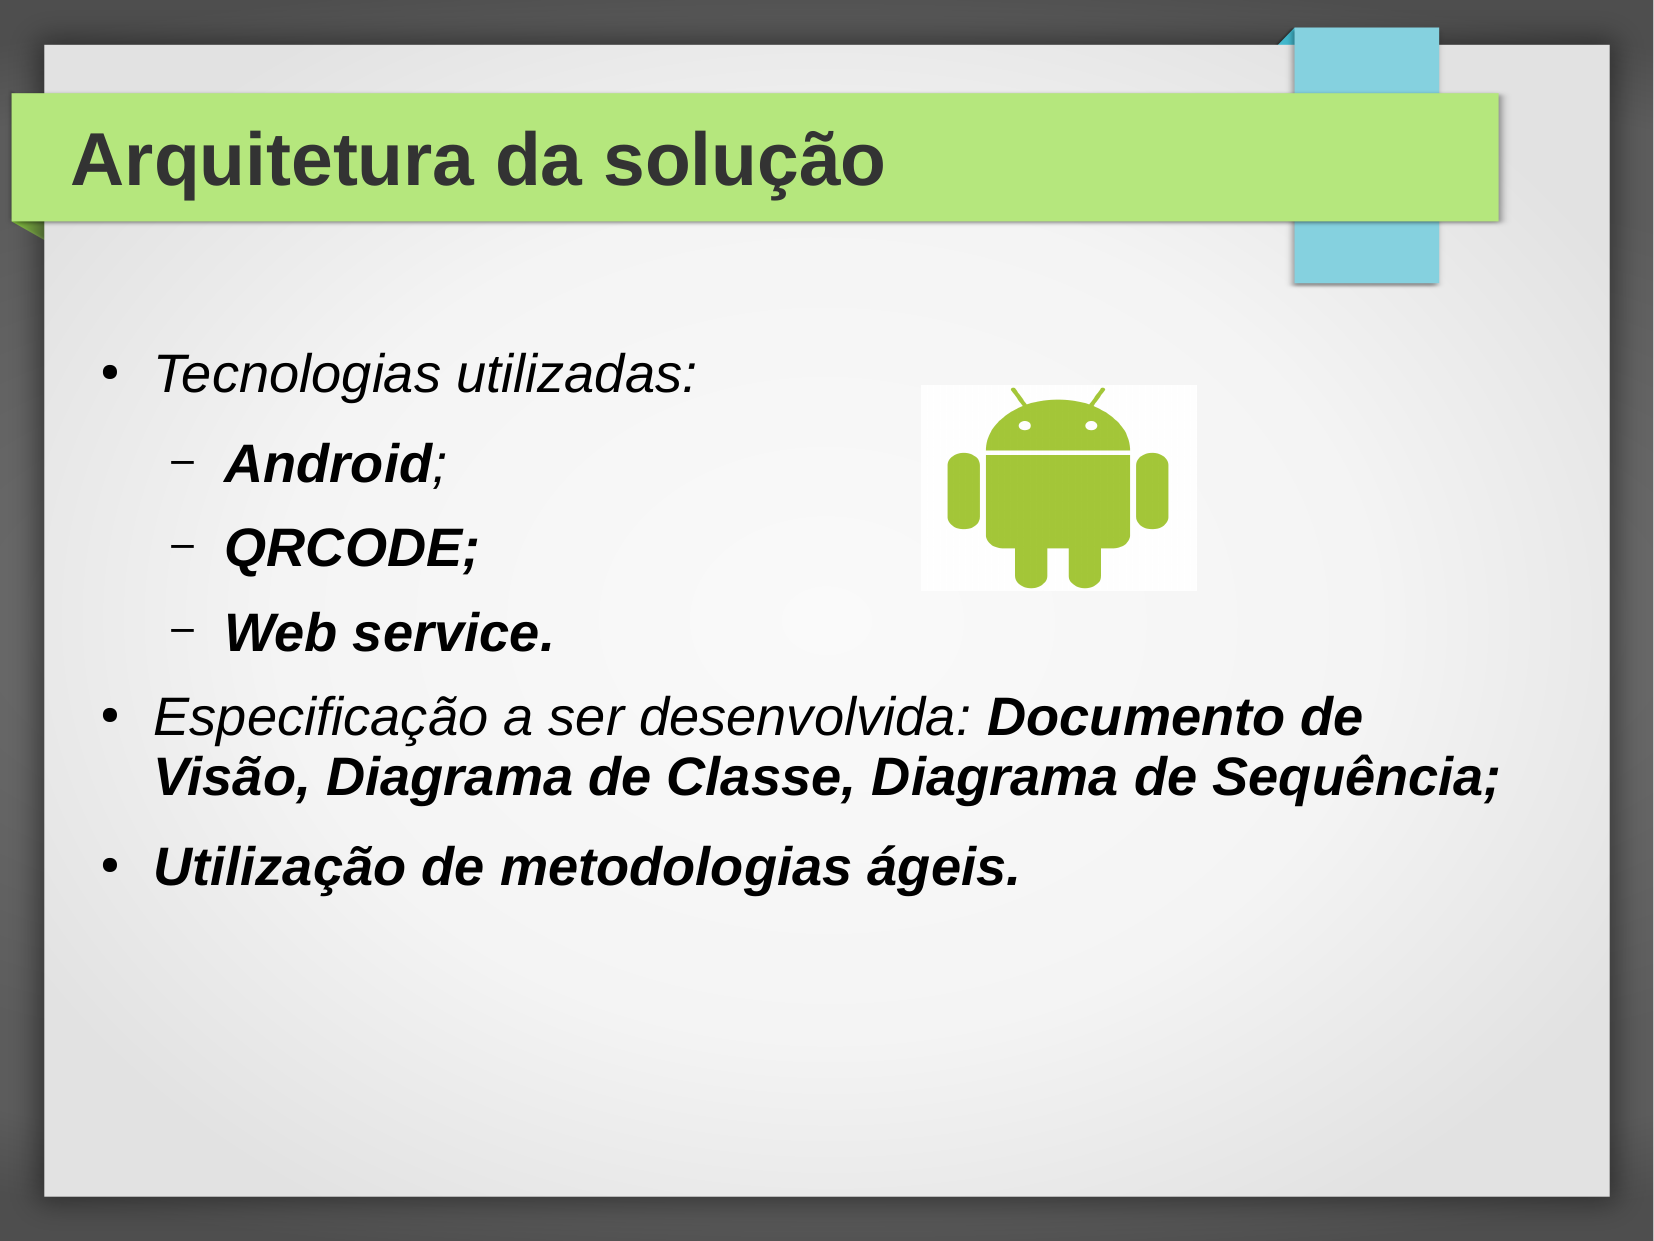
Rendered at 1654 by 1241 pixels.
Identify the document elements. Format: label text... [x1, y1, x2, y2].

picture [0, 0, 1654, 1241]
list Tecnologias utilizadas: Android; QRCODE; Web service. Especificação a ser desenvolvida: Documento de Visão, Diagrama de Classe, Diagrama de Sequência; Utilização de metodologias ágeis. [82, 343, 1538, 1063]
title Arquitetura da solução [70, 106, 1229, 213]
